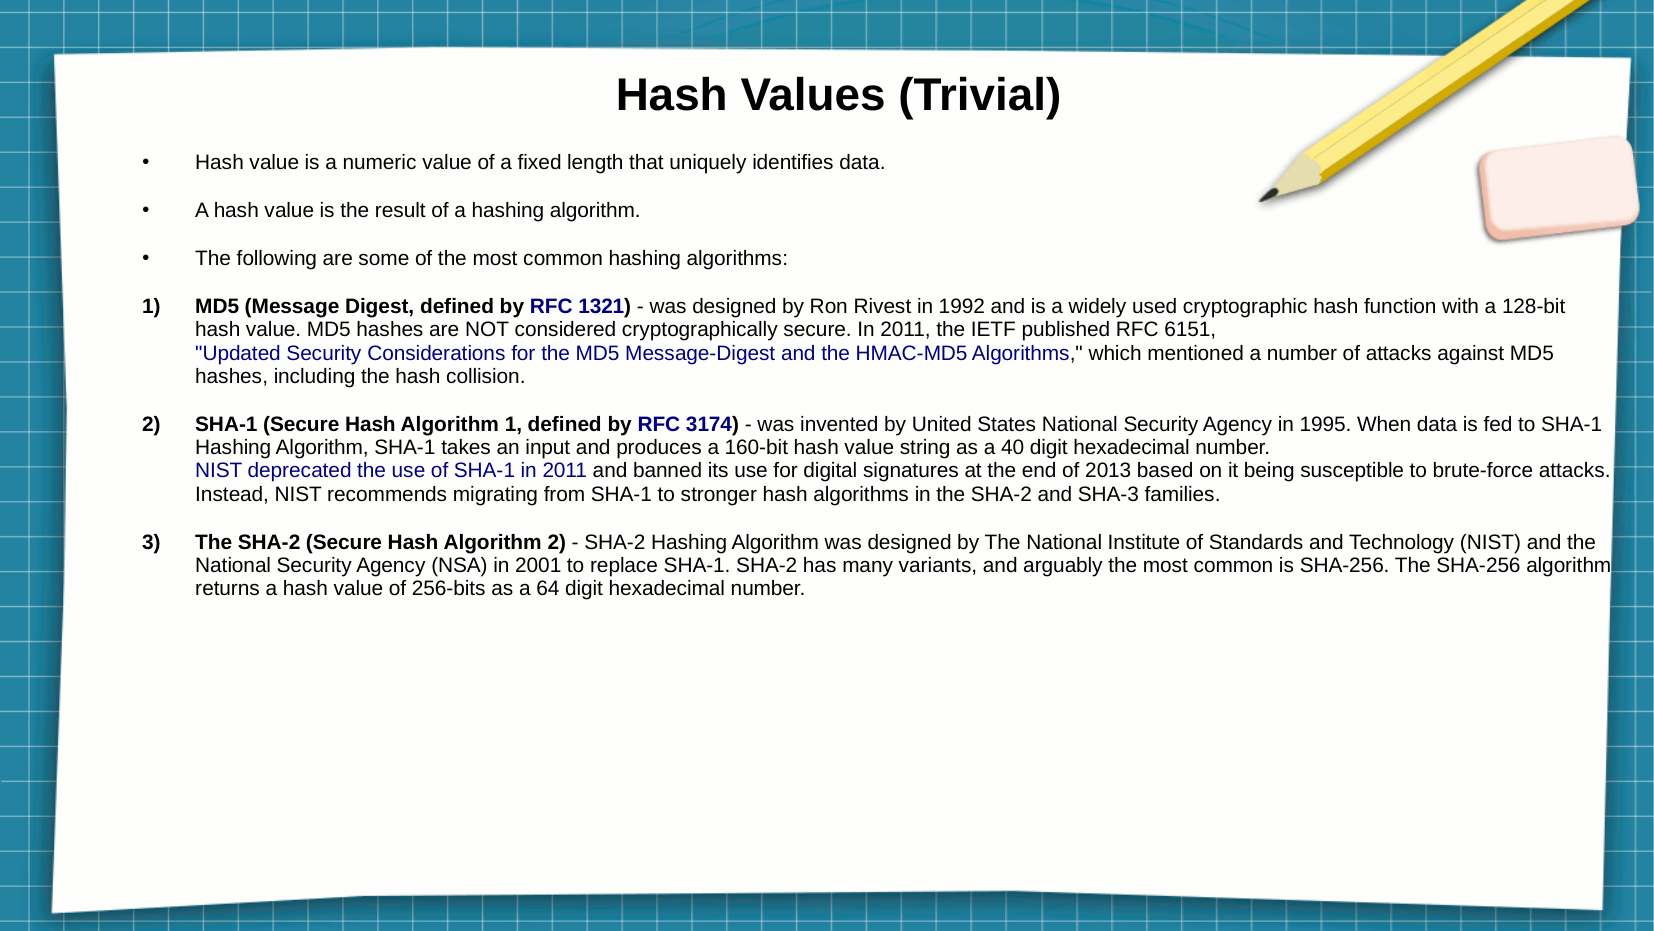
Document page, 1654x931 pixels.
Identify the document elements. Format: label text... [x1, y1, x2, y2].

list Hash value is a numeric value of a fixed length that uniquely identifies data. A hash value is the result of a hashing algorithm. The following are some of the most common hashing algorithms: MD5 (Message Digest, defined by RFC 1321) - was designed by Ron Rivest in 1992 and is a widely used cryptographic hash function with a 128-bit hash value. MD5 hashes are NOT considered cryptographically secure. In 2011, the IETF published RFC 6151, "Updated Security Considerations for the MD5 Message-Digest and the HMAC-MD5 Algorithms," which mentioned a number of attacks against MD5 hashes, including the hash collision. SHA-1 (Secure Hash Algorithm 1, defined by RFC 3174) - was invented by United States National Security Agency in 1995. When data is fed to SHA-1 Hashing Algorithm, SHA-1 takes an input and produces a 160-bit hash value string as a 40 digit hexadecimal number. NIST deprecated the use of SHA-1 in 2011 and banned its use for digital signatures at the end of 2013 based on it being susceptible to brute-force attacks. Instead, NIST recommends migrating from SHA-1 to stronger hash algorithms in the SHA-2 and SHA-3 families. The SHA-2 (Secure Hash Algorithm 2) - SHA-2 Hashing Algorithm was designed by The National Institute of Standards and Technology (NIST) and the National Security Agency (NSA) in 2001 to replace SHA-1. SHA-2 has many variants, and arguably the most common is SHA-256. The SHA-256 algorithm returns a hash value of 256-bits as a 64 digit hexadecimal number. [124, 150, 1613, 901]
title Hash Values (Trivial) [94, 37, 1583, 151]
picture [0, 0, 1654, 931]
